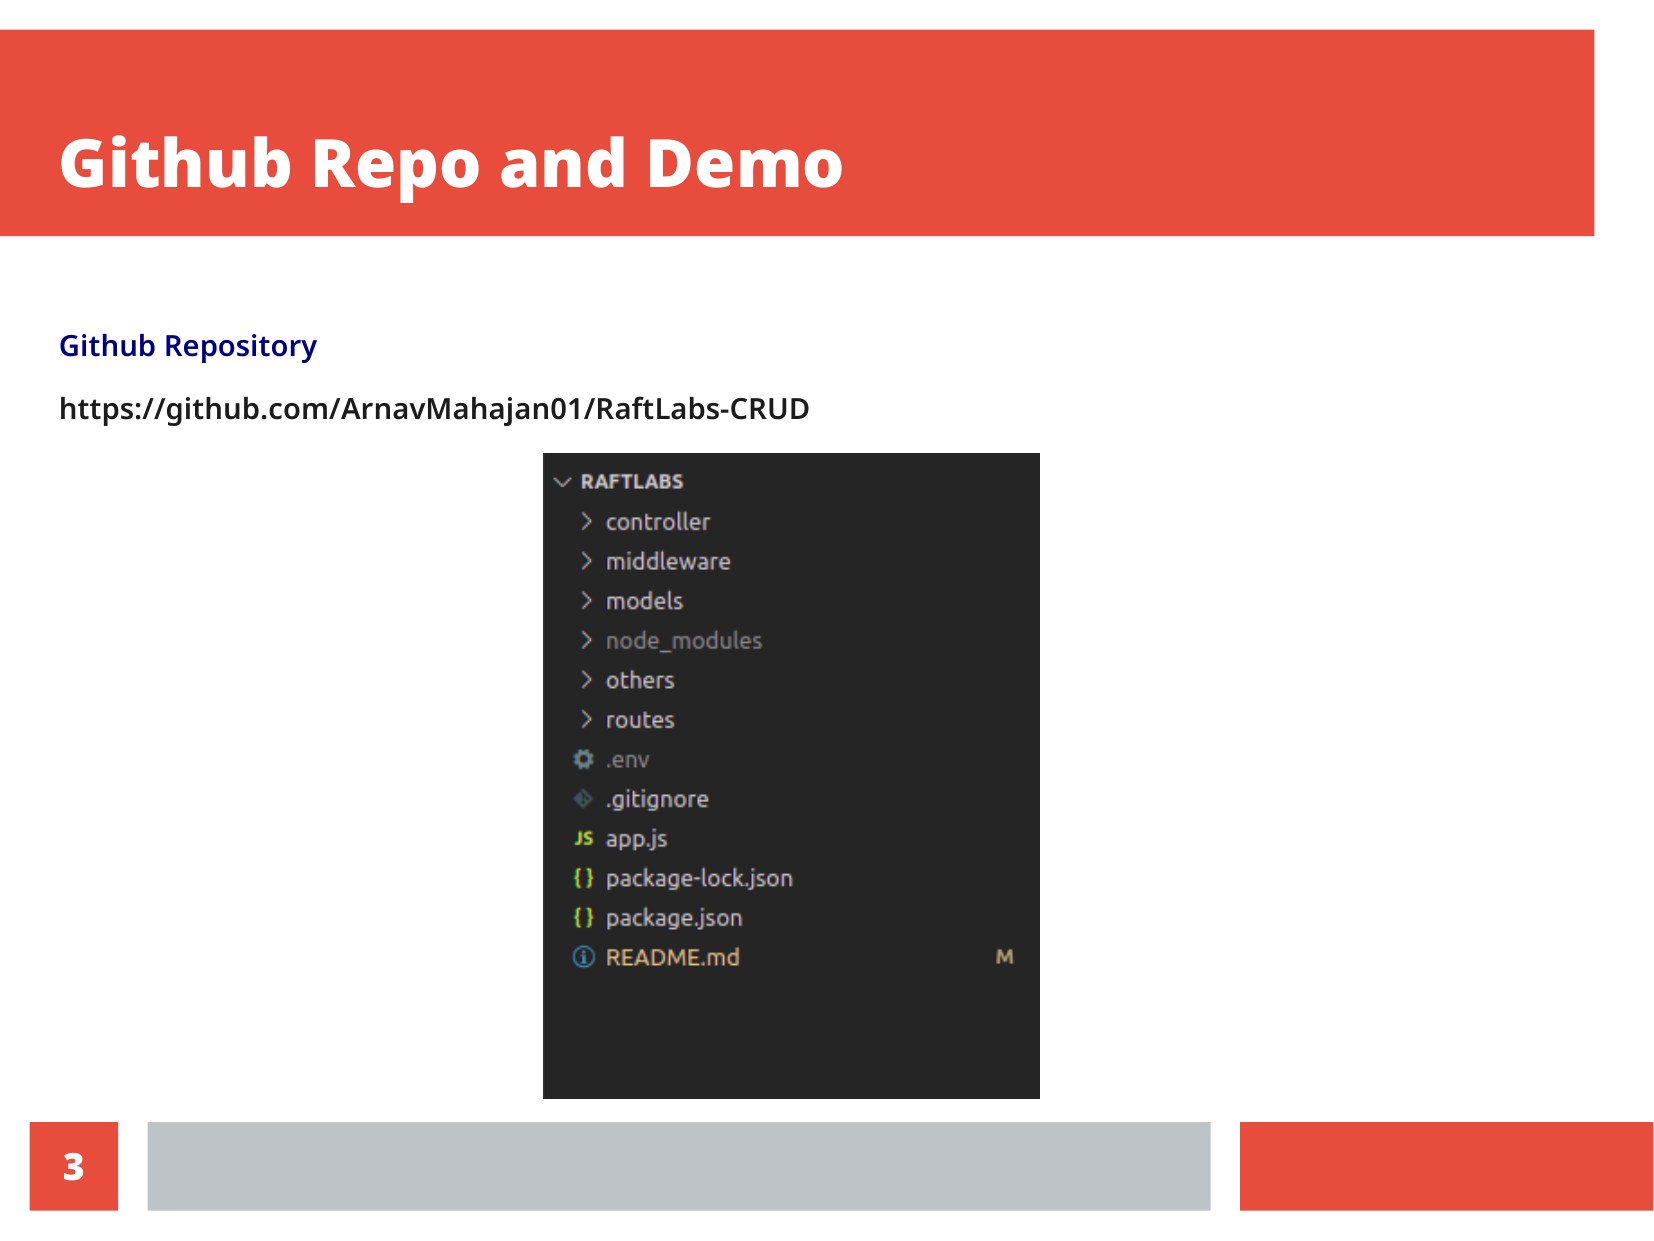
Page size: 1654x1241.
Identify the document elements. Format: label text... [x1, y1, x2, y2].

list Github Repository https://github.com/ArnavMahajan01/RaftLabs-CRUD [59, 324, 1565, 1093]
title Github Repo and Demo [59, 59, 1595, 207]
picture [543, 453, 1040, 1099]
